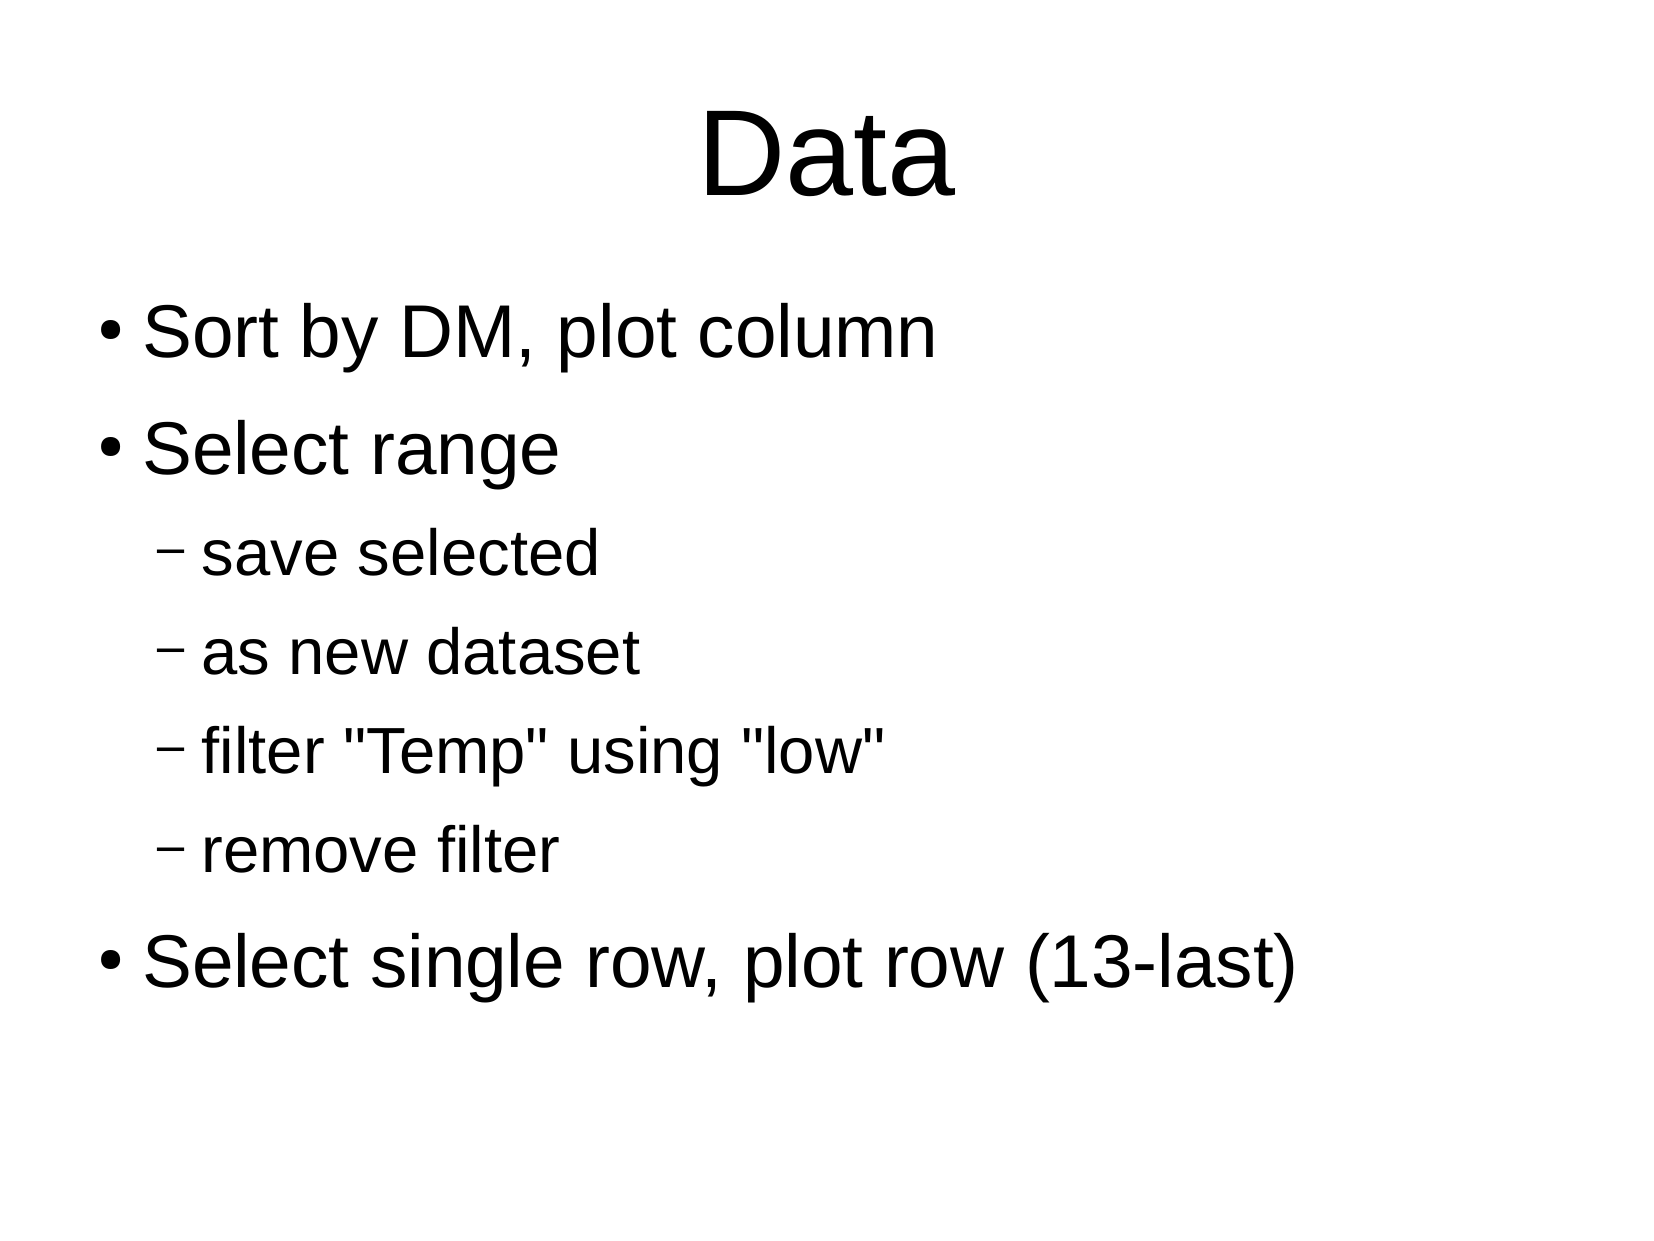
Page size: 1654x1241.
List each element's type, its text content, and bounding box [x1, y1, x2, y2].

title Data [82, 49, 1571, 257]
list Sort by DM, plot column Select range save selected as new dataset filter "Temp" using "low" remove filter Select single row, plot row (13-last) [82, 290, 1571, 1010]
